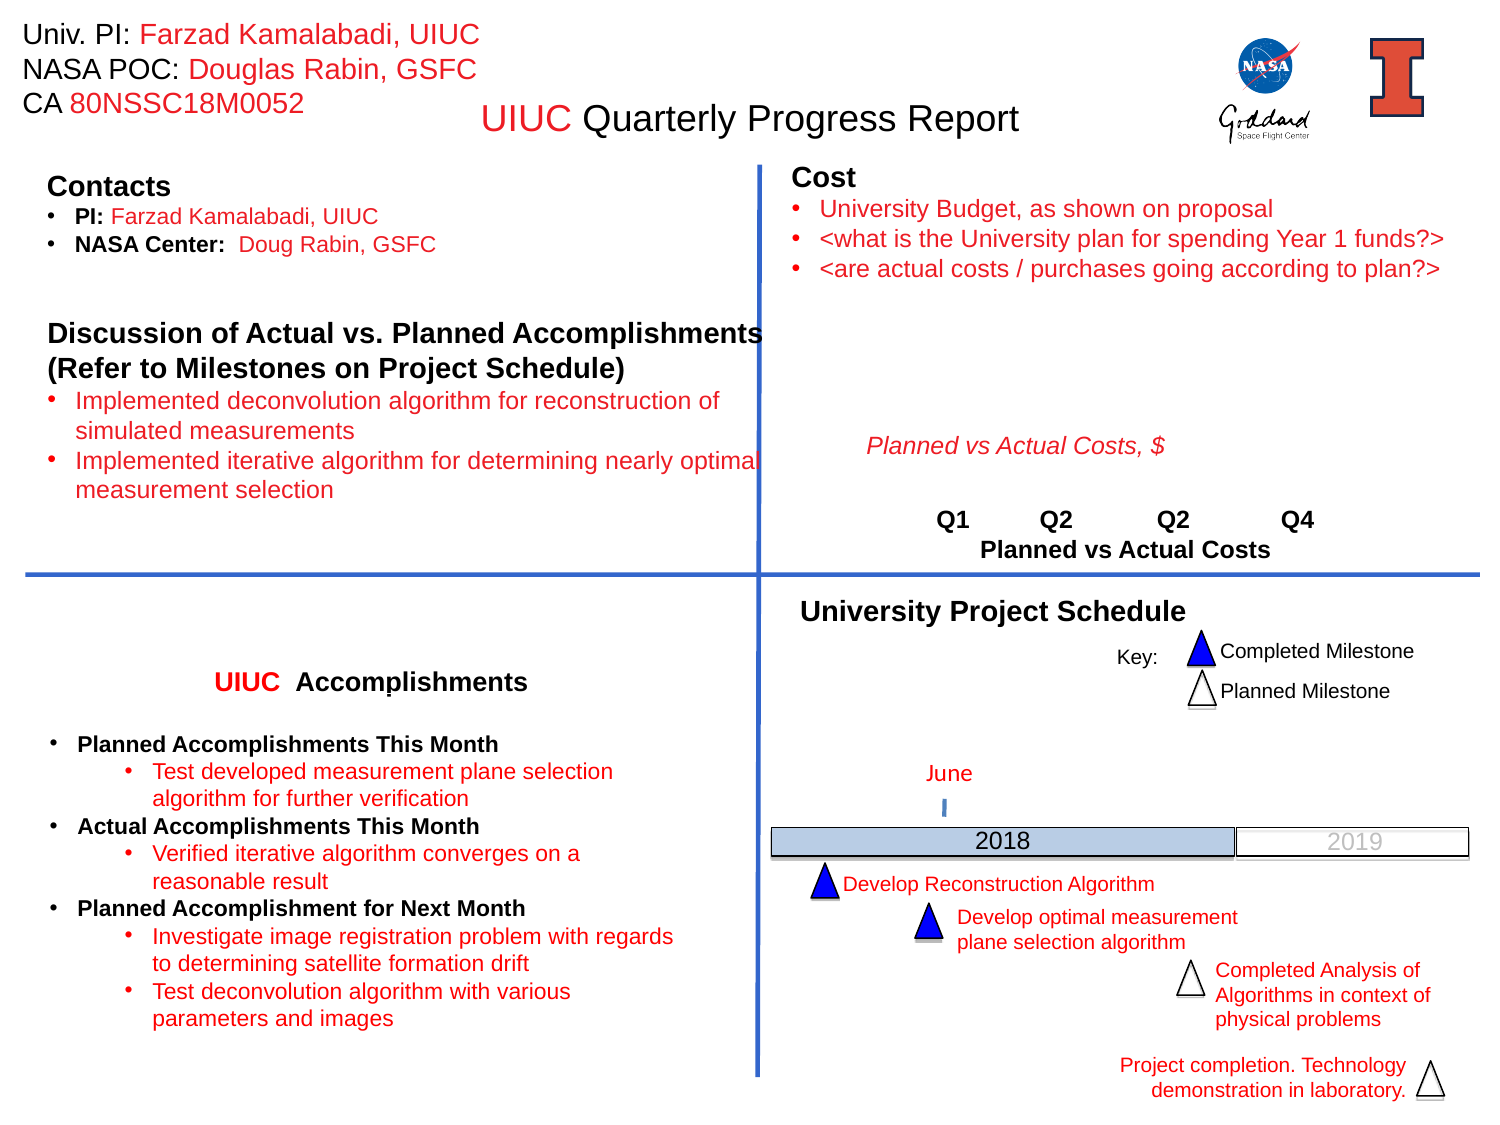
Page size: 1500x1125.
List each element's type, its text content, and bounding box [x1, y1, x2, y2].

text_box [811, 862, 839, 898]
text_box University Project Schedule [785, 584, 1147, 635]
text_box June [866, 748, 1033, 793]
text_box [1187, 630, 1216, 666]
text_box Q1 Q2 Q2 Q4 Planned vs Actual Costs [950, 496, 1302, 571]
text_box UIUC Quarterly Progress Report [45, 90, 1456, 147]
text_box Contacts PI: Farzad Kamalabadi, UIUC NASA Center: Doug Rabin, GSFC [31, 159, 747, 513]
text_box [914, 903, 943, 939]
text_box Planned vs Actual Costs, $ [851, 421, 1358, 467]
text_box Planned Milestone [1205, 670, 1393, 710]
text_box UIUC Accomplishments Planned Accomplishments This Month Test developed measurement plane selection algorithm for further verification Actual Accomplishments This Month Verified iterative algorithm converges on a reasonable result Planned Accomplishment for Next Month Investigate image registration problem with regards to determining satellite formation drift Test deconvolution algorithm with various parameters and images [35, 657, 707, 1033]
text_box Completed Milestone [1205, 630, 1416, 670]
text_box 2019 [1312, 817, 1393, 863]
text_box Key: [1102, 636, 1167, 676]
text_box Cost University Budget, as shown on proposal <what is the University plan for spending Year 1 funds?> <are actual costs / purchases going according to plan?> [776, 105, 1492, 350]
text_box Completed Analysis of Algorithms in context of physical problems [1200, 948, 1419, 986]
picture [1370, 38, 1424, 90]
text_box [1044, 827, 1235, 857]
text_box Project completion. Technology demonstration in laboratory. [1050, 1044, 1422, 1082]
text_box Develop optimal measurement plane selection algorithm [942, 895, 1288, 936]
text_box [771, 827, 962, 857]
text_box 2018 [962, 816, 1044, 862]
text_box Discussion of Actual vs. Planned Accomplishments (Refer to Milestones on Project Schedule) Implemented deconvolution algorithm for reconstruction of simulated measurements Implemented iterative algorithm for determining nearly optimal measurement selection [32, 261, 820, 567]
picture [1219, 38, 1310, 90]
text_box Univ. PI: Farzad Kamalabadi, UIUC NASA POC: Douglas Rabin, GSFC CA 80NSSC18M0052 [7, 7, 612, 135]
text_box Develop Reconstruction Algorithm [828, 863, 978, 903]
